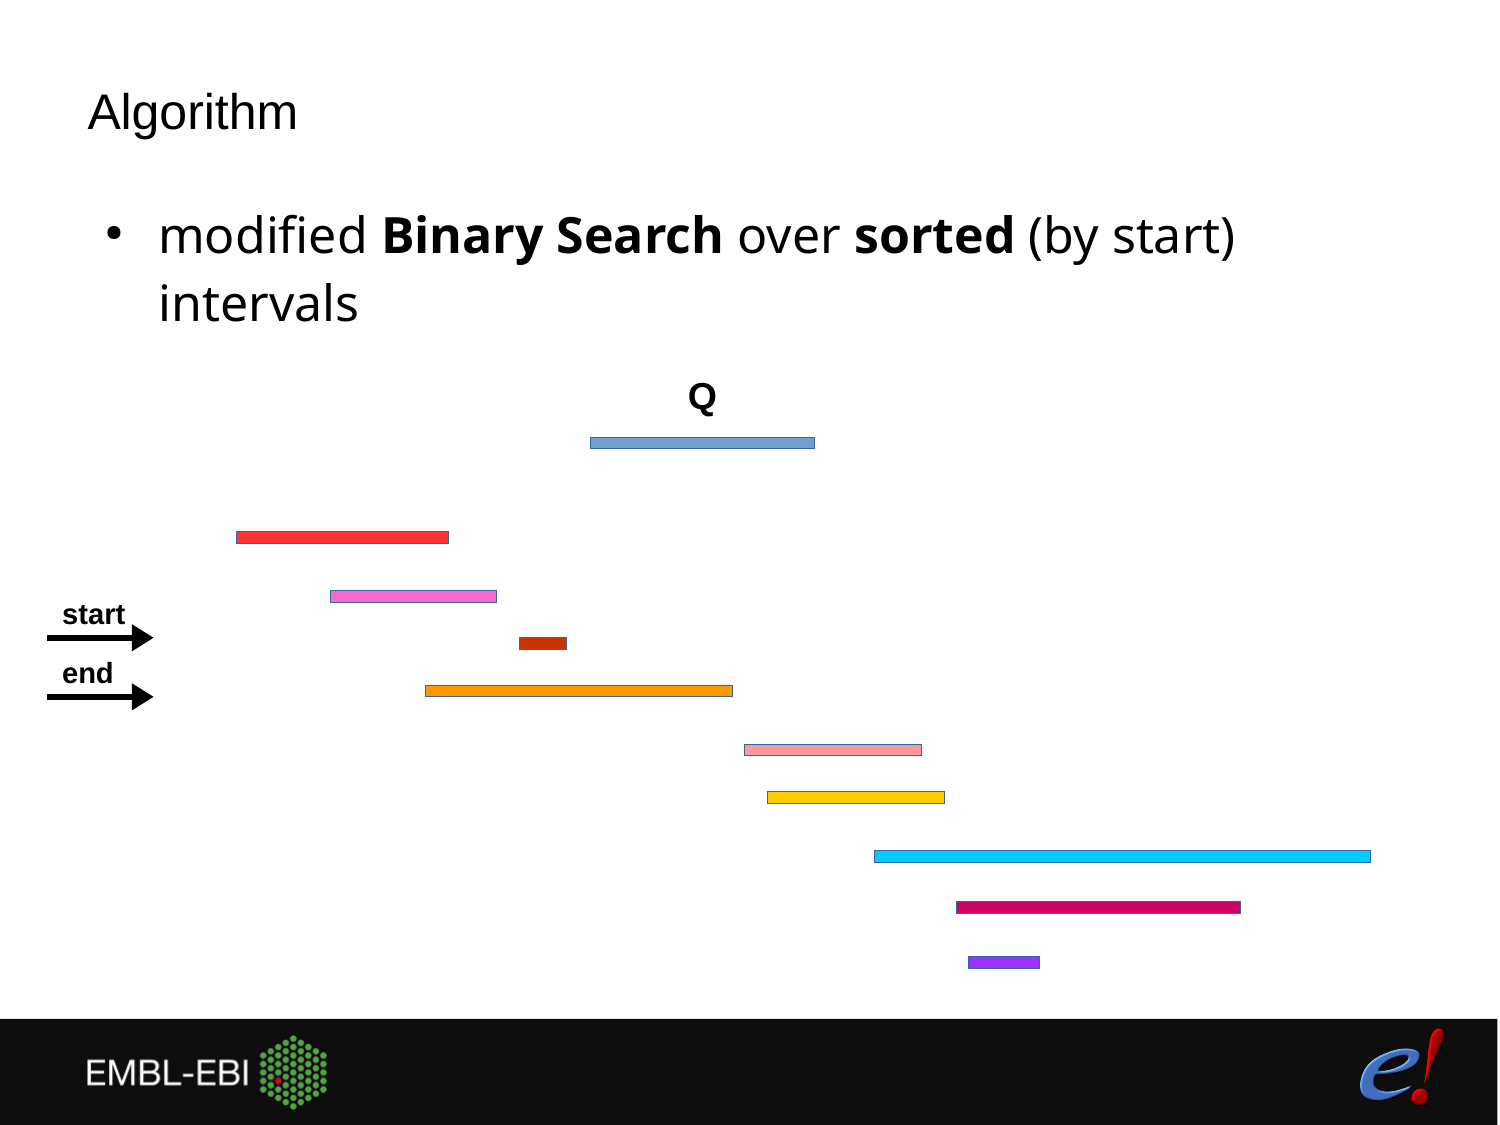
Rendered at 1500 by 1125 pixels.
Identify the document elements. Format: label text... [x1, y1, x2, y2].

text_box [519, 637, 567, 650]
text_box [744, 744, 922, 756]
text_box [767, 791, 945, 804]
text_box [956, 901, 1241, 914]
text_box Q [673, 368, 733, 426]
text_box [874, 850, 1371, 863]
text_box [330, 590, 497, 603]
picture [87, 1035, 327, 1110]
text_box [968, 956, 1040, 969]
text_box start [47, 590, 141, 638]
text_box [590, 437, 815, 449]
title Algorithm [87, 50, 1425, 175]
text_box [425, 685, 733, 697]
text_box end [47, 649, 129, 698]
text_box [236, 531, 449, 544]
list modified Binary Search over sorted (by start) intervals [87, 200, 1425, 914]
picture [1357, 1026, 1448, 1112]
